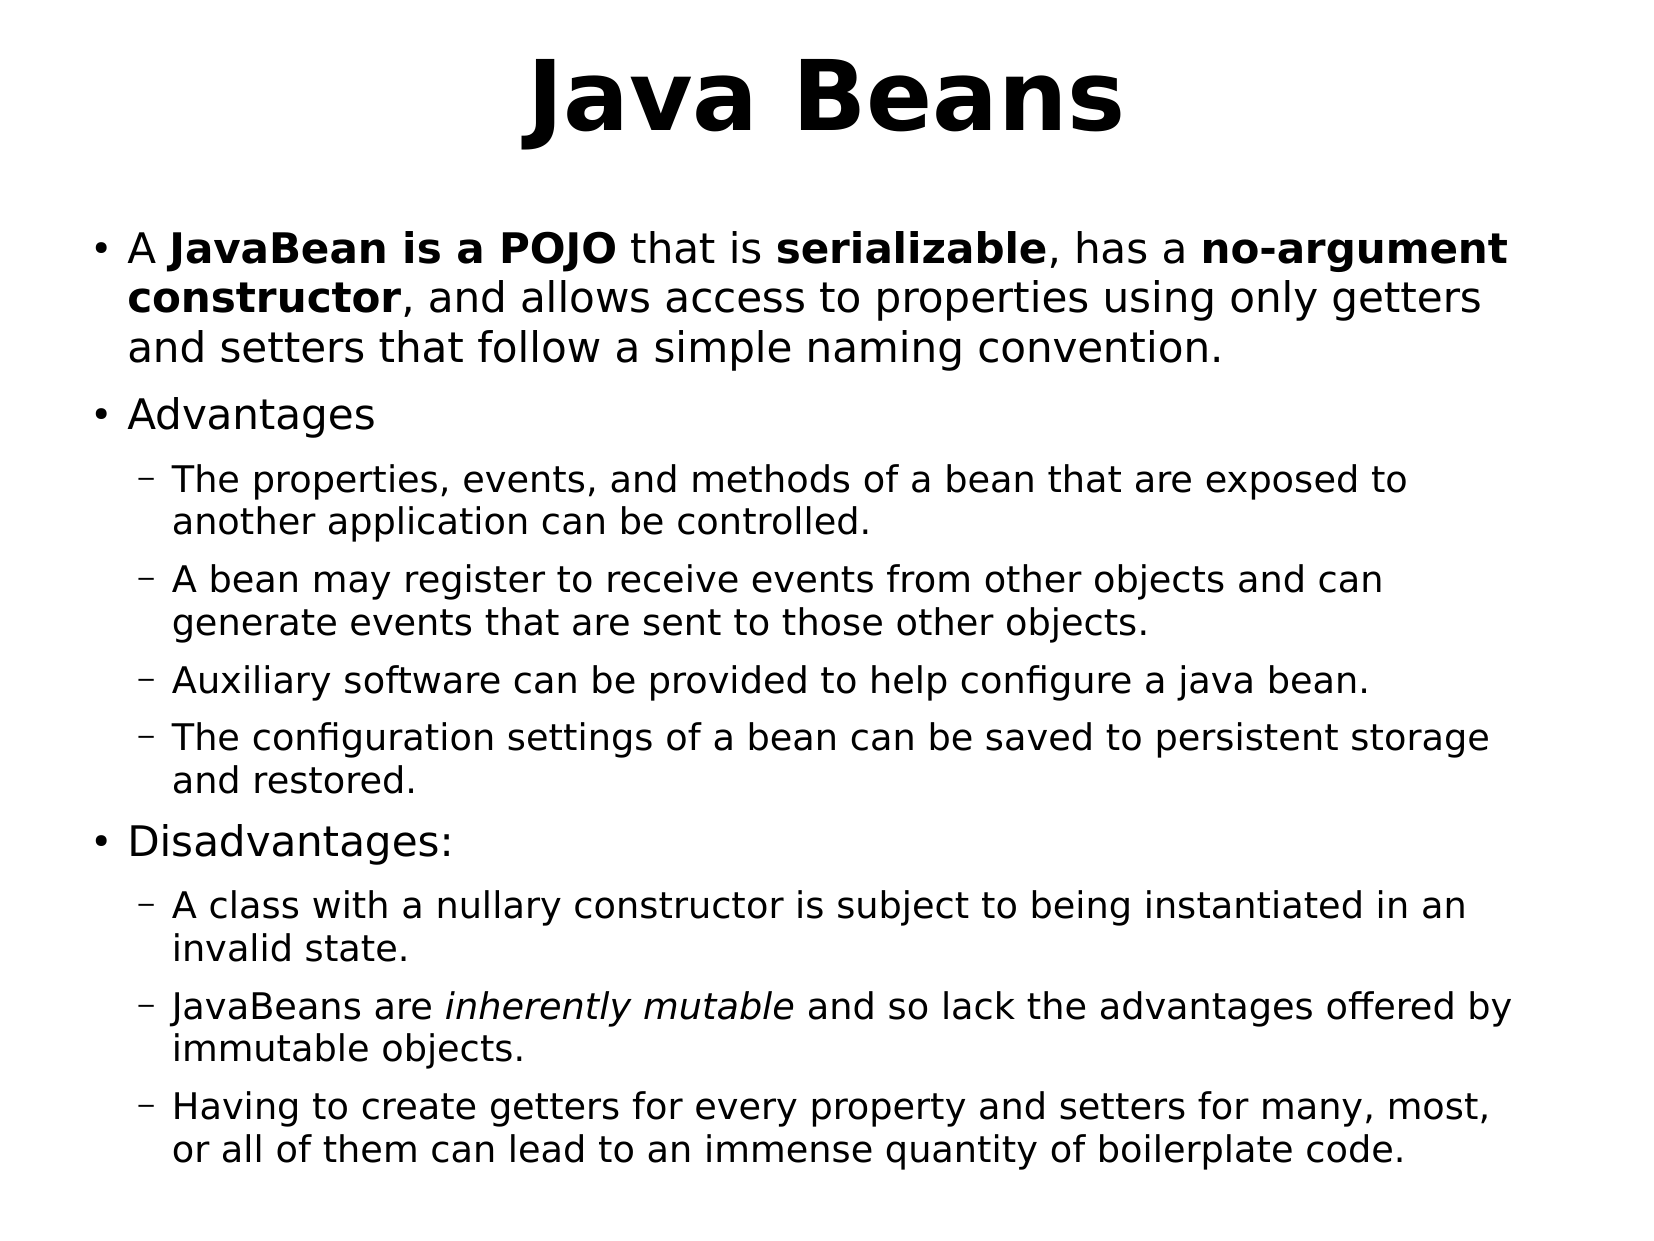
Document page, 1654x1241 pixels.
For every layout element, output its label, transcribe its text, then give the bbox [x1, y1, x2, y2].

title Java Beans [82, 23, 1571, 170]
list A JavaBean is a POJO that is serializable, has a no-argument constructor, and allows access to properties using only getters and setters that follow a simple naming convention. Advantages The properties, events, and methods of a bean that are exposed to another application can be controlled. A bean may register to receive events from other objects and can generate events that are sent to those other objects. Auxiliary software can be provided to help configure a java bean. The configuration settings of a bean can be saved to persistent storage and restored. Disadvantages: A class with a nullary constructor is subject to being instantiated in an invalid state. JavaBeans are inherently mutable and so lack the advantages offered by immutable objects. Having to create getters for every property and setters for many, most, or all of them can lead to an immense quantity of boilerplate code. [82, 225, 1538, 1186]
